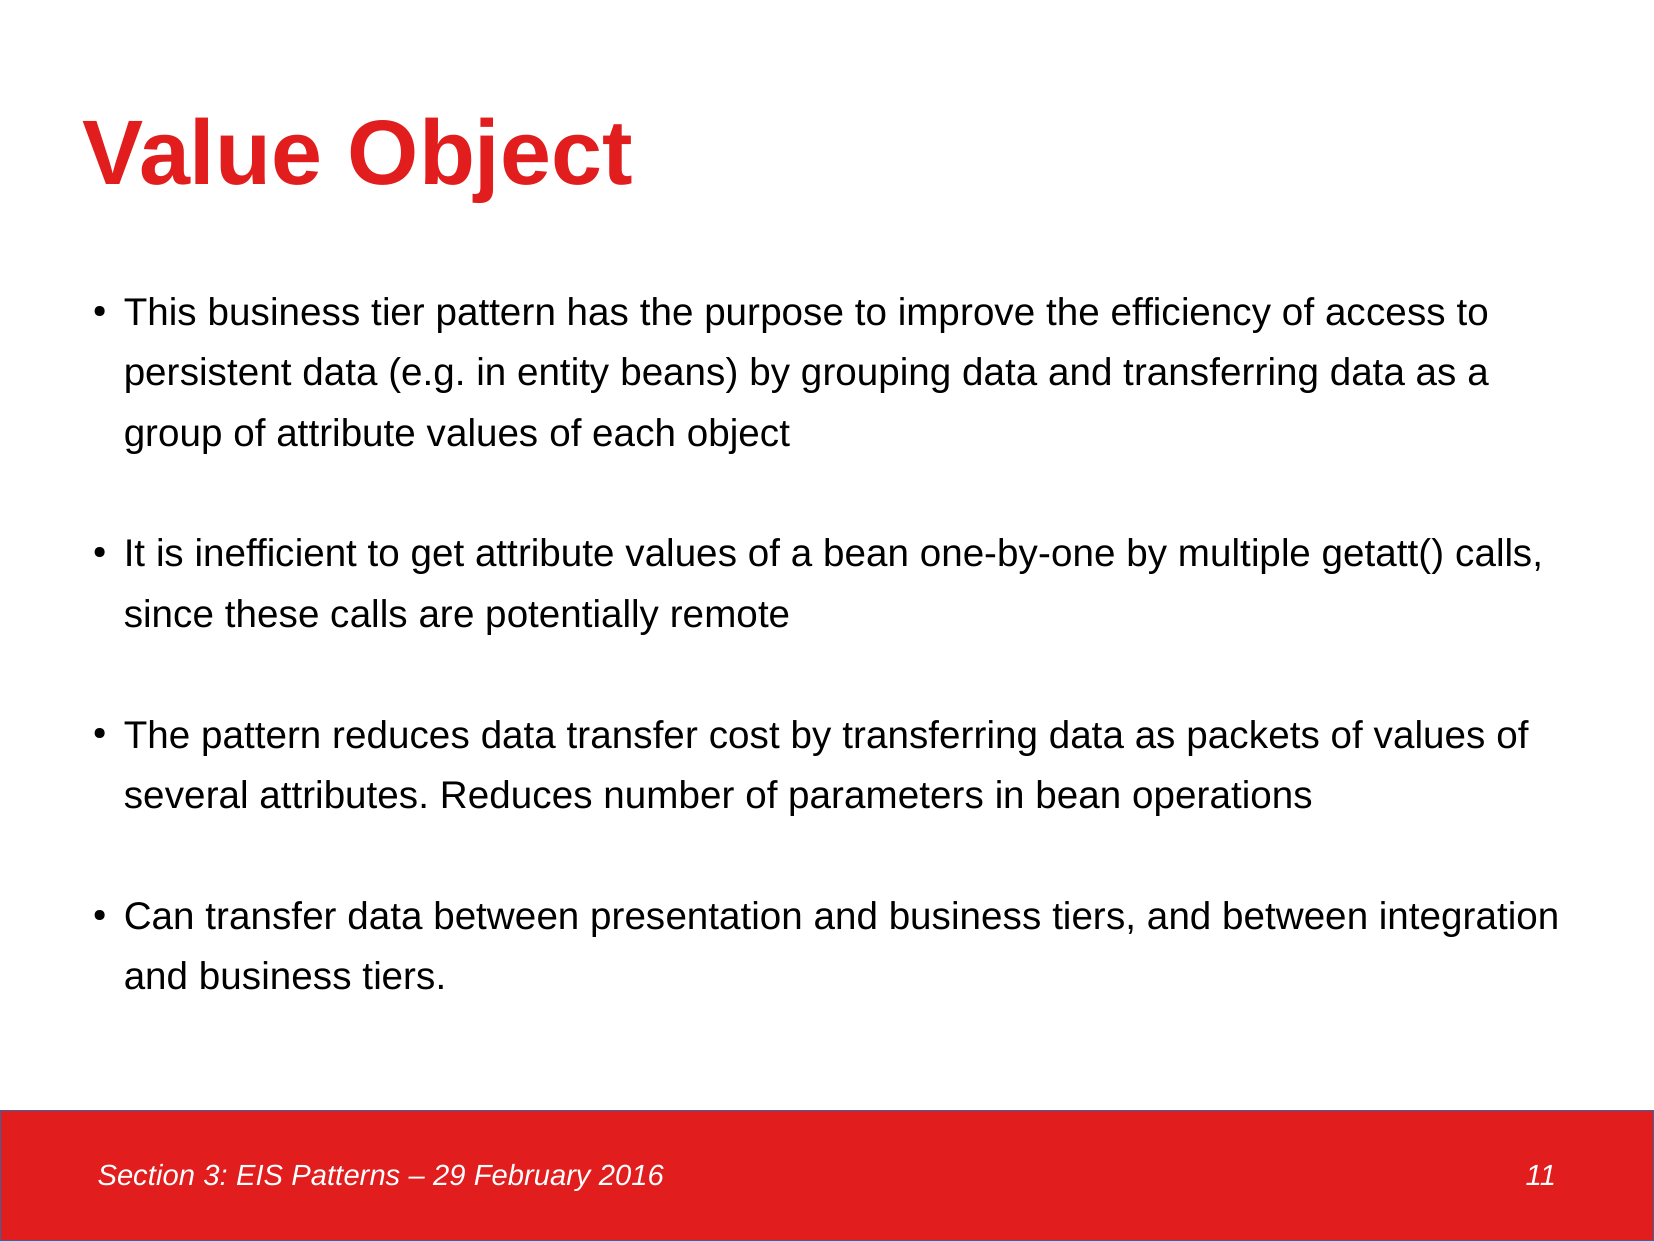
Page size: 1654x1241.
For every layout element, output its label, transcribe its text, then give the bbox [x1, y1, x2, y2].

list This business tier pattern has the purpose to improve the efficiency of access to persistent data (e.g. in entity beans) by grouping data and transferring data as a group of attribute values of each object It is inefficient to get attribute values of a bean one-by-one by multiple getatt() calls, since these calls are potentially remote The pattern reduces data transfer cost by transferring data as packets of values of several attributes. Reduces number of parameters in bean operations Can transfer data between presentation and business tiers, and between integration and business tiers. [82, 290, 1571, 1010]
title Value Object [82, 49, 1571, 257]
